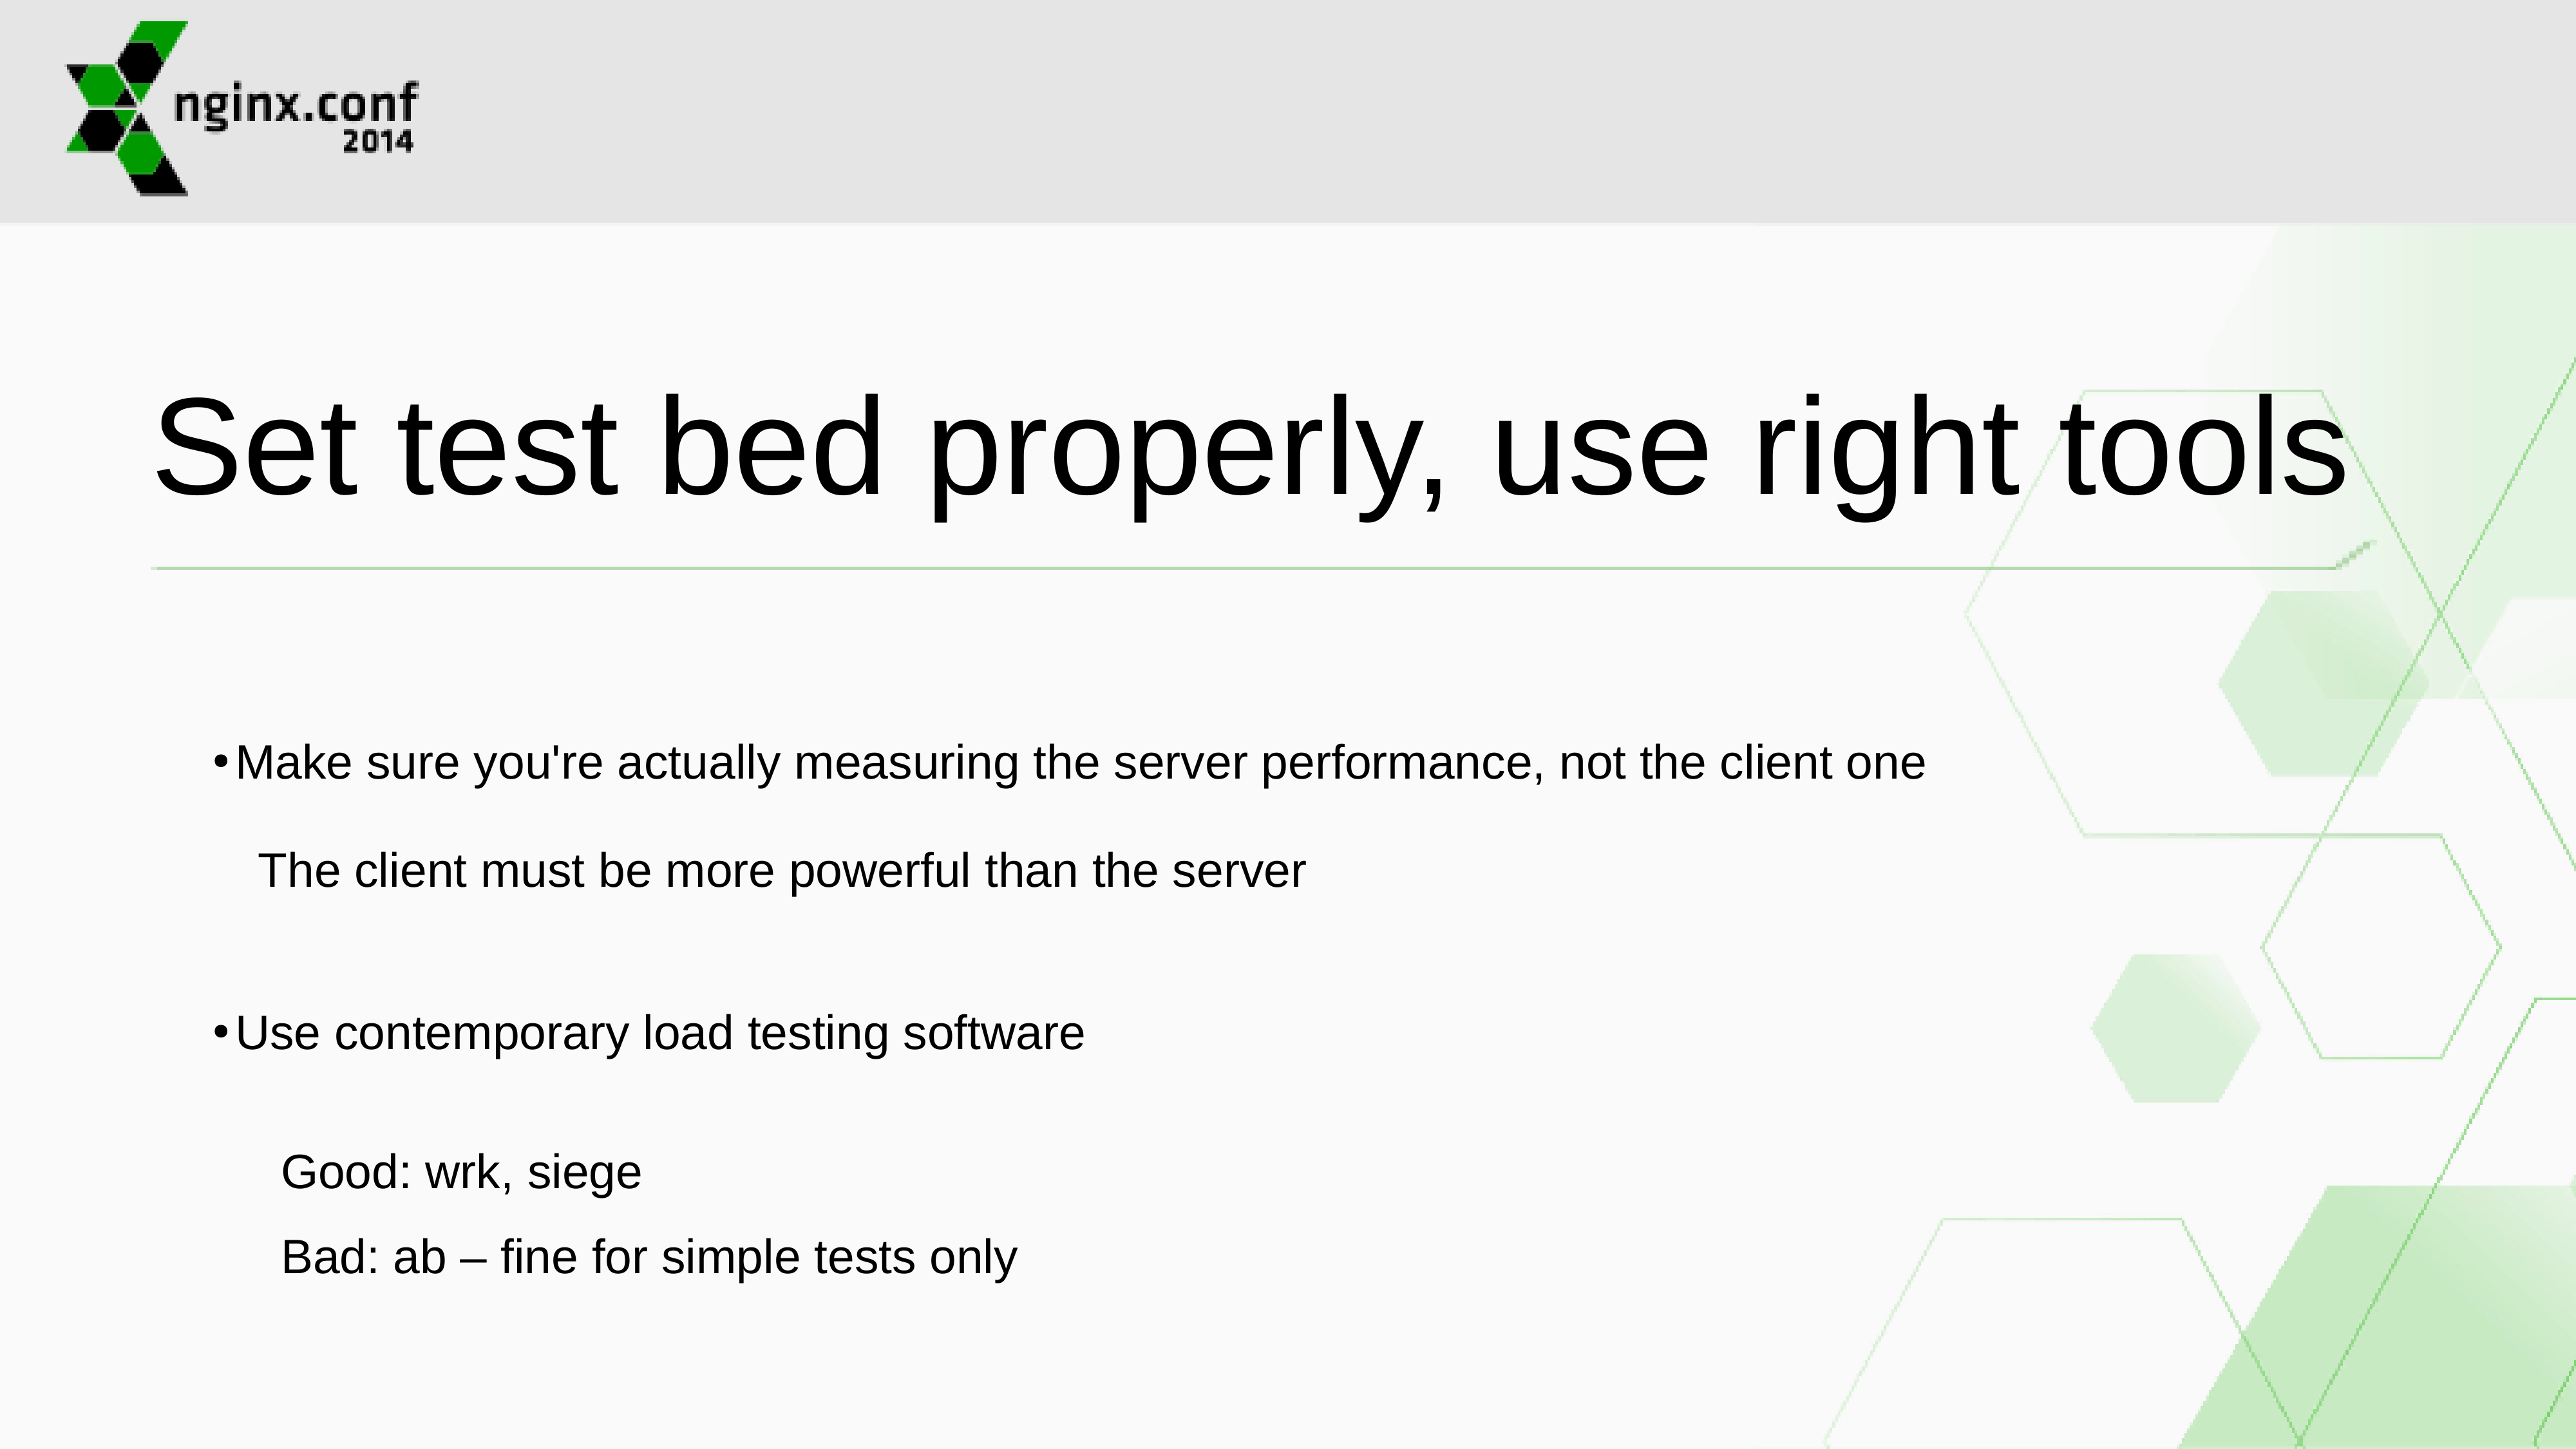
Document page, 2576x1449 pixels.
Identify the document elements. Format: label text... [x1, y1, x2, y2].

title Set test bed properly, use right tools [126, 356, 2377, 590]
text_box Make sure you're actually measuring the server performance, not the client one The client must be more powerful than the server Use contemporary load testing software Good: wrk, siege Bad: ab – fine for simple tests only [203, 676, 2000, 1430]
picture [0, 0, 2576, 1449]
